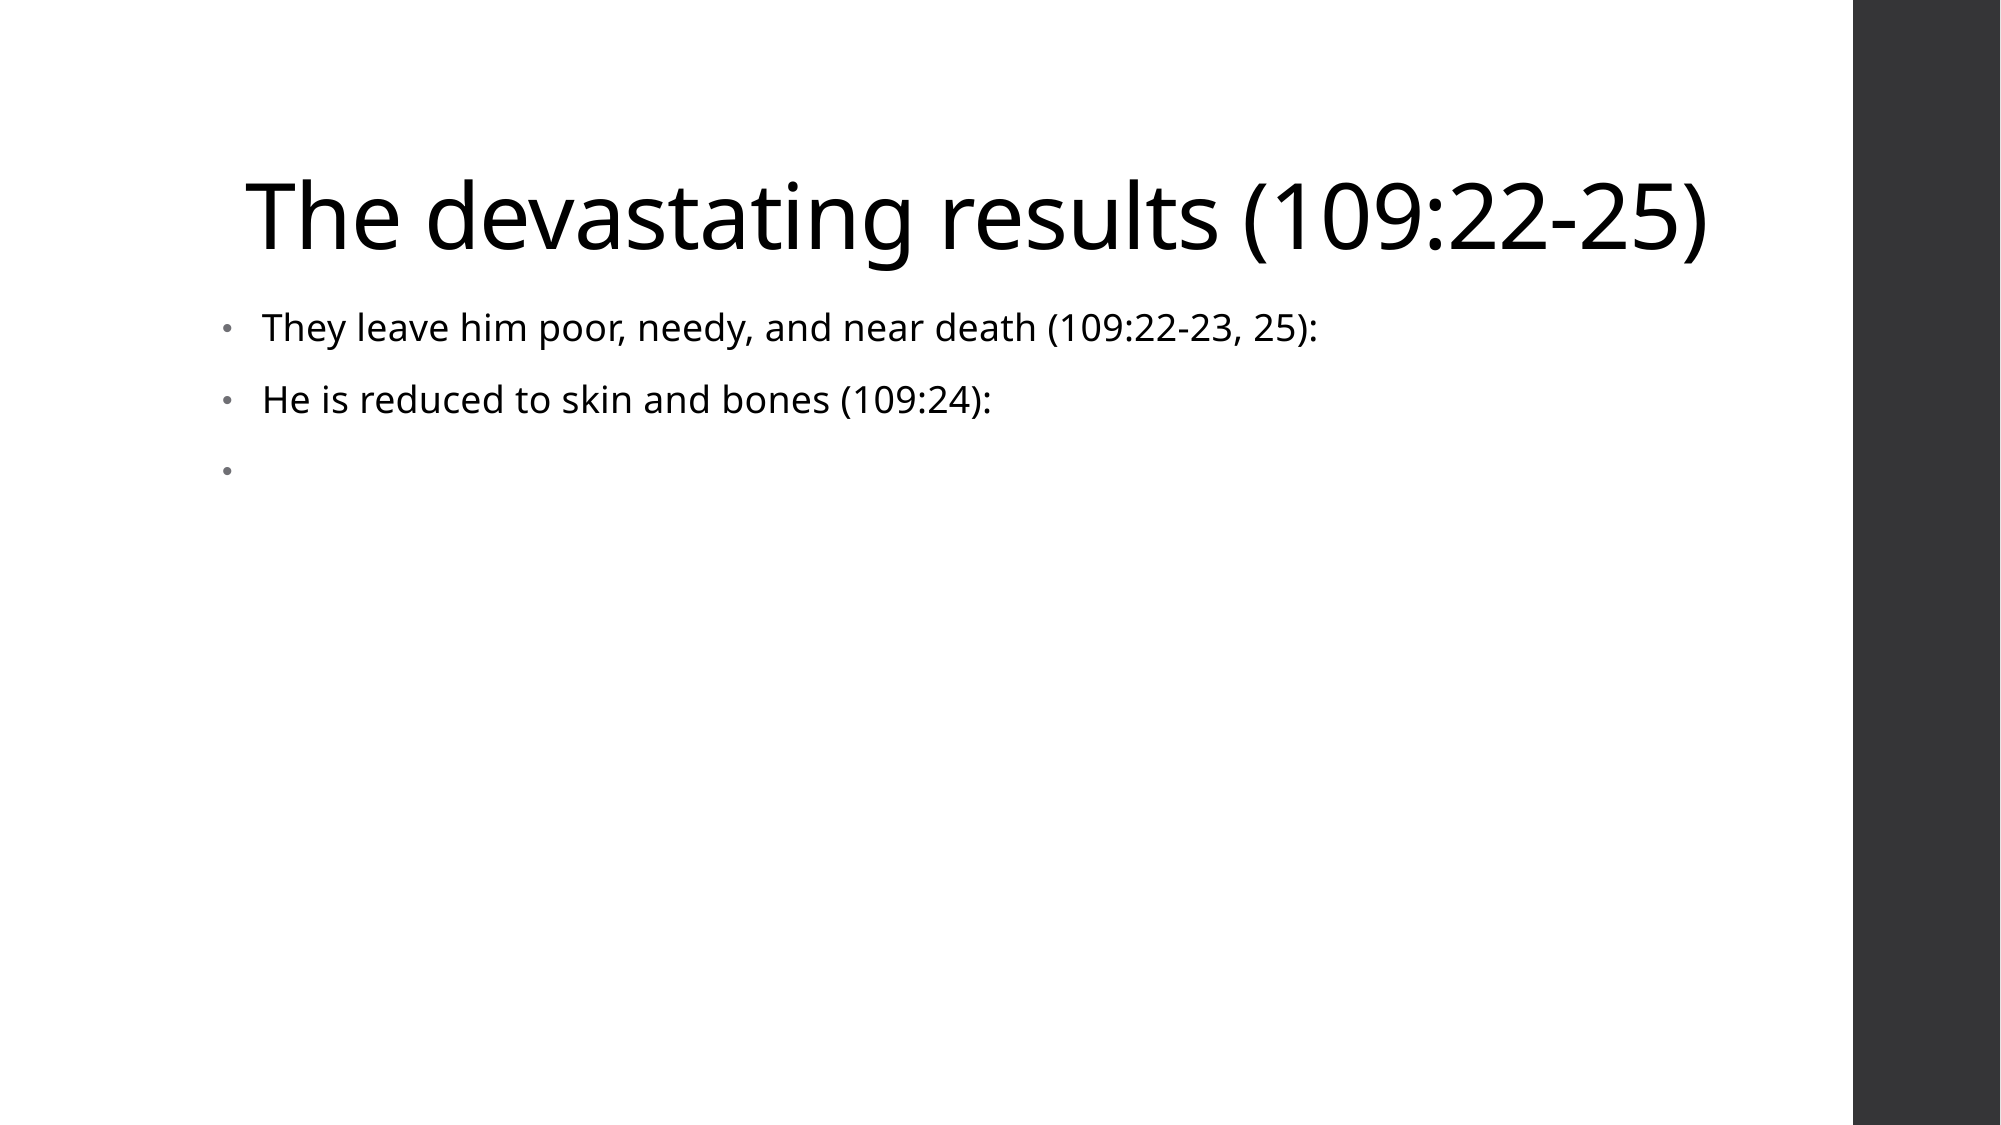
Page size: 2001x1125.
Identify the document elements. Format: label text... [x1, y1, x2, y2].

title The devastating results (109:22-25) [206, 60, 1797, 278]
list They leave him poor, needy, and near death (109:22-23, 25): He is reduced to skin and bones (109:24): [206, 299, 1617, 1014]
